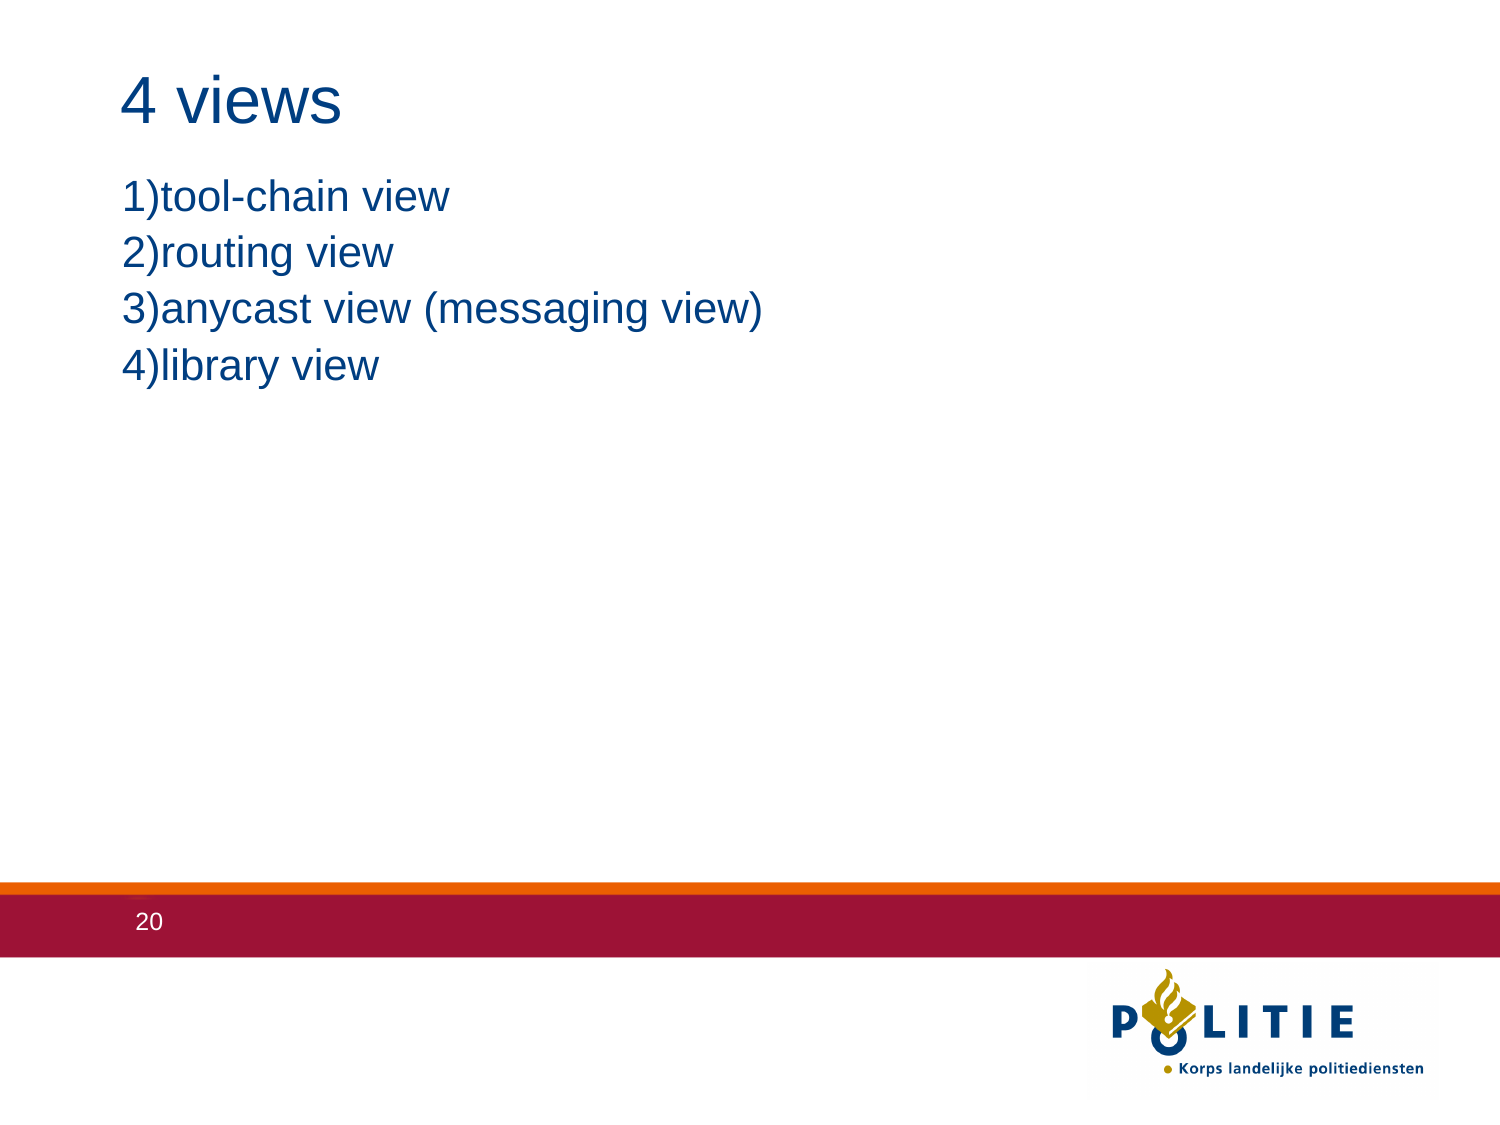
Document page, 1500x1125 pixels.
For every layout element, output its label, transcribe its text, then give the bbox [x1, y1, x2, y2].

list tool-chain view routing view anycast view (messaging view) library view [121, 174, 1351, 851]
picture [0, 0, 1500, 1125]
title 4 views [120, 46, 1346, 160]
